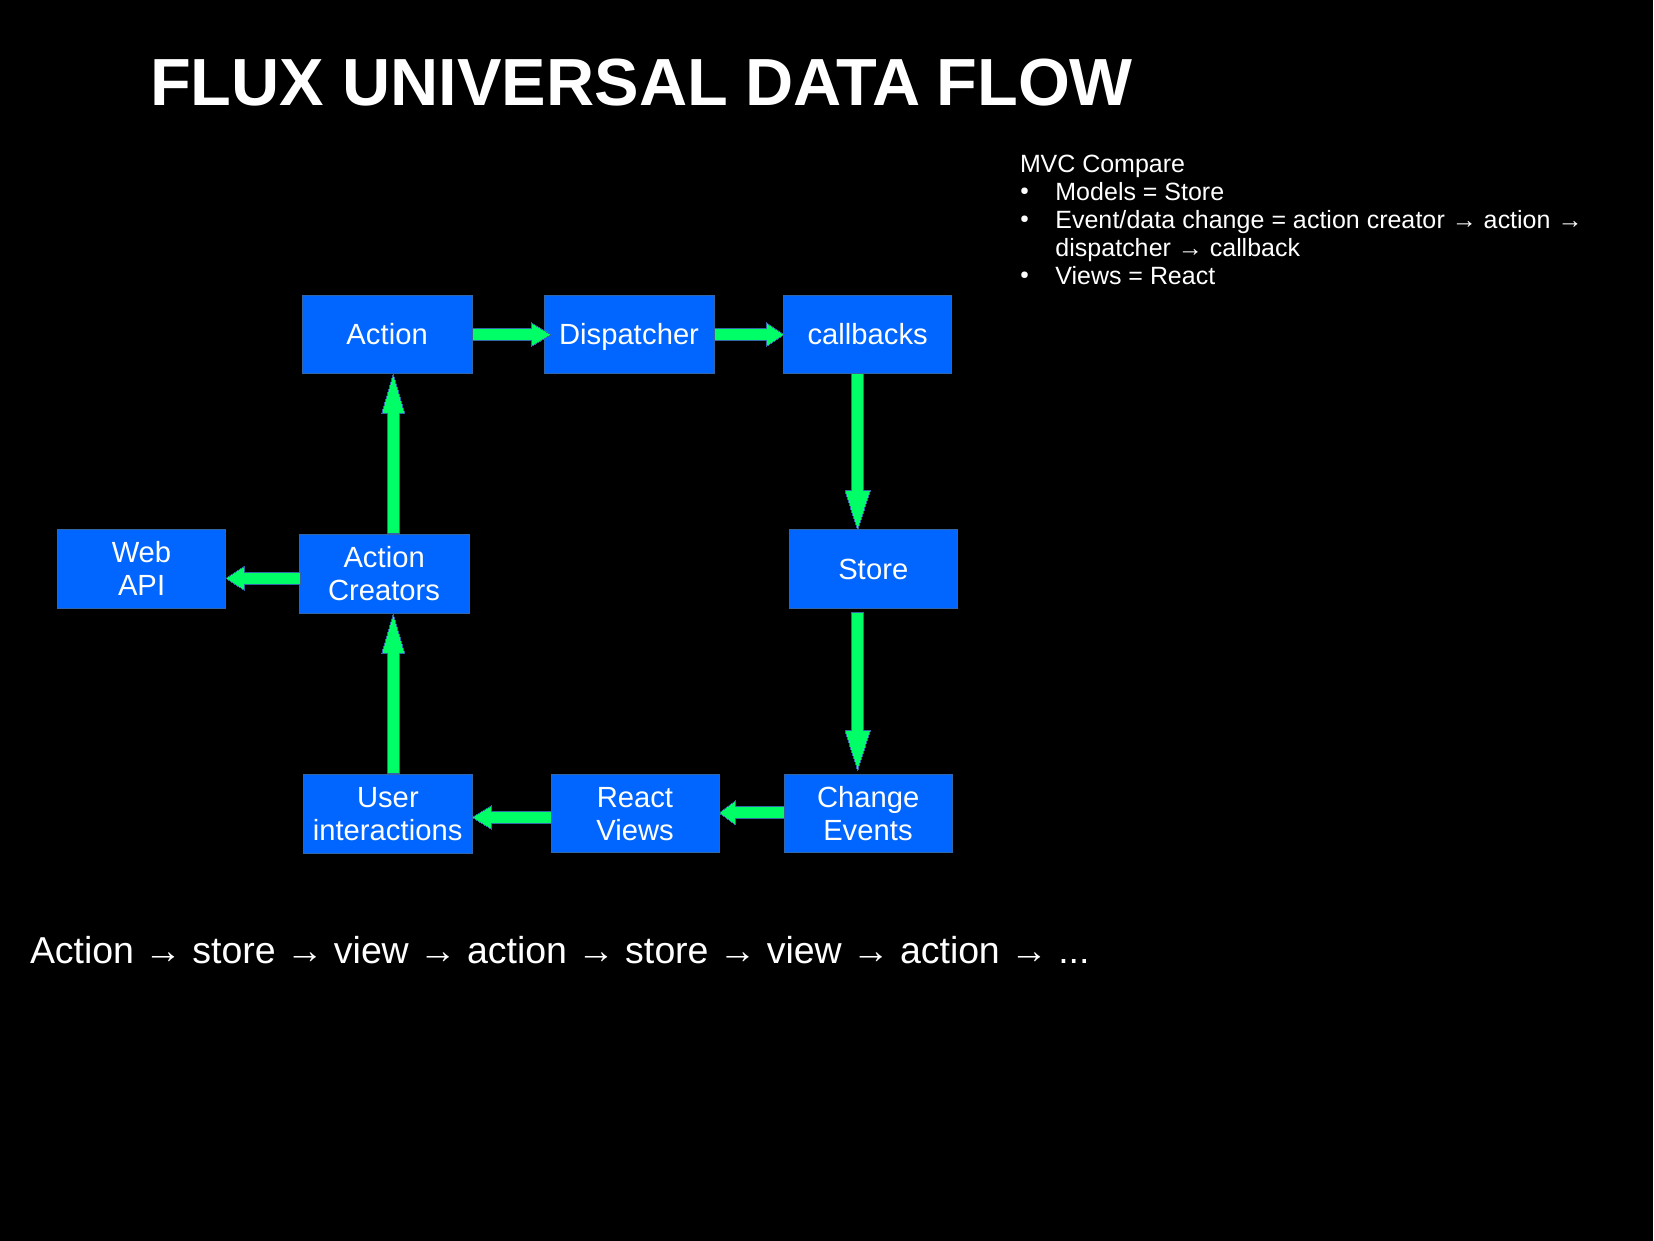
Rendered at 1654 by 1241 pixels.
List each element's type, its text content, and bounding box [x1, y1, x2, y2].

text_box Web API [57, 529, 226, 609]
text_box Store [789, 529, 958, 609]
text_box Action → store → view → action → store → view → action → ... [30, 930, 1141, 1015]
text_box Action Creators [299, 534, 470, 614]
text_box Change Events [784, 774, 953, 853]
text_box [225, 566, 301, 591]
text_box User interactions [303, 774, 473, 854]
text_box [472, 805, 552, 830]
text_box [845, 373, 871, 530]
text_box [845, 612, 871, 771]
text_box [381, 613, 405, 774]
text_box FLUX UNIVERSAL DATA FLOW [150, 44, 1501, 119]
text_box callbacks [783, 295, 952, 374]
text_box [381, 373, 405, 534]
text_box React Views [551, 774, 720, 853]
text_box [714, 322, 785, 347]
text_box Dispatcher [544, 295, 715, 374]
text_box [719, 800, 785, 825]
text_box MVC Compare Models = Store Event/data change = action creator → action → dispatcher → callback Views = React [1020, 150, 1653, 291]
text_box Action [302, 295, 473, 374]
text_box [472, 322, 552, 347]
